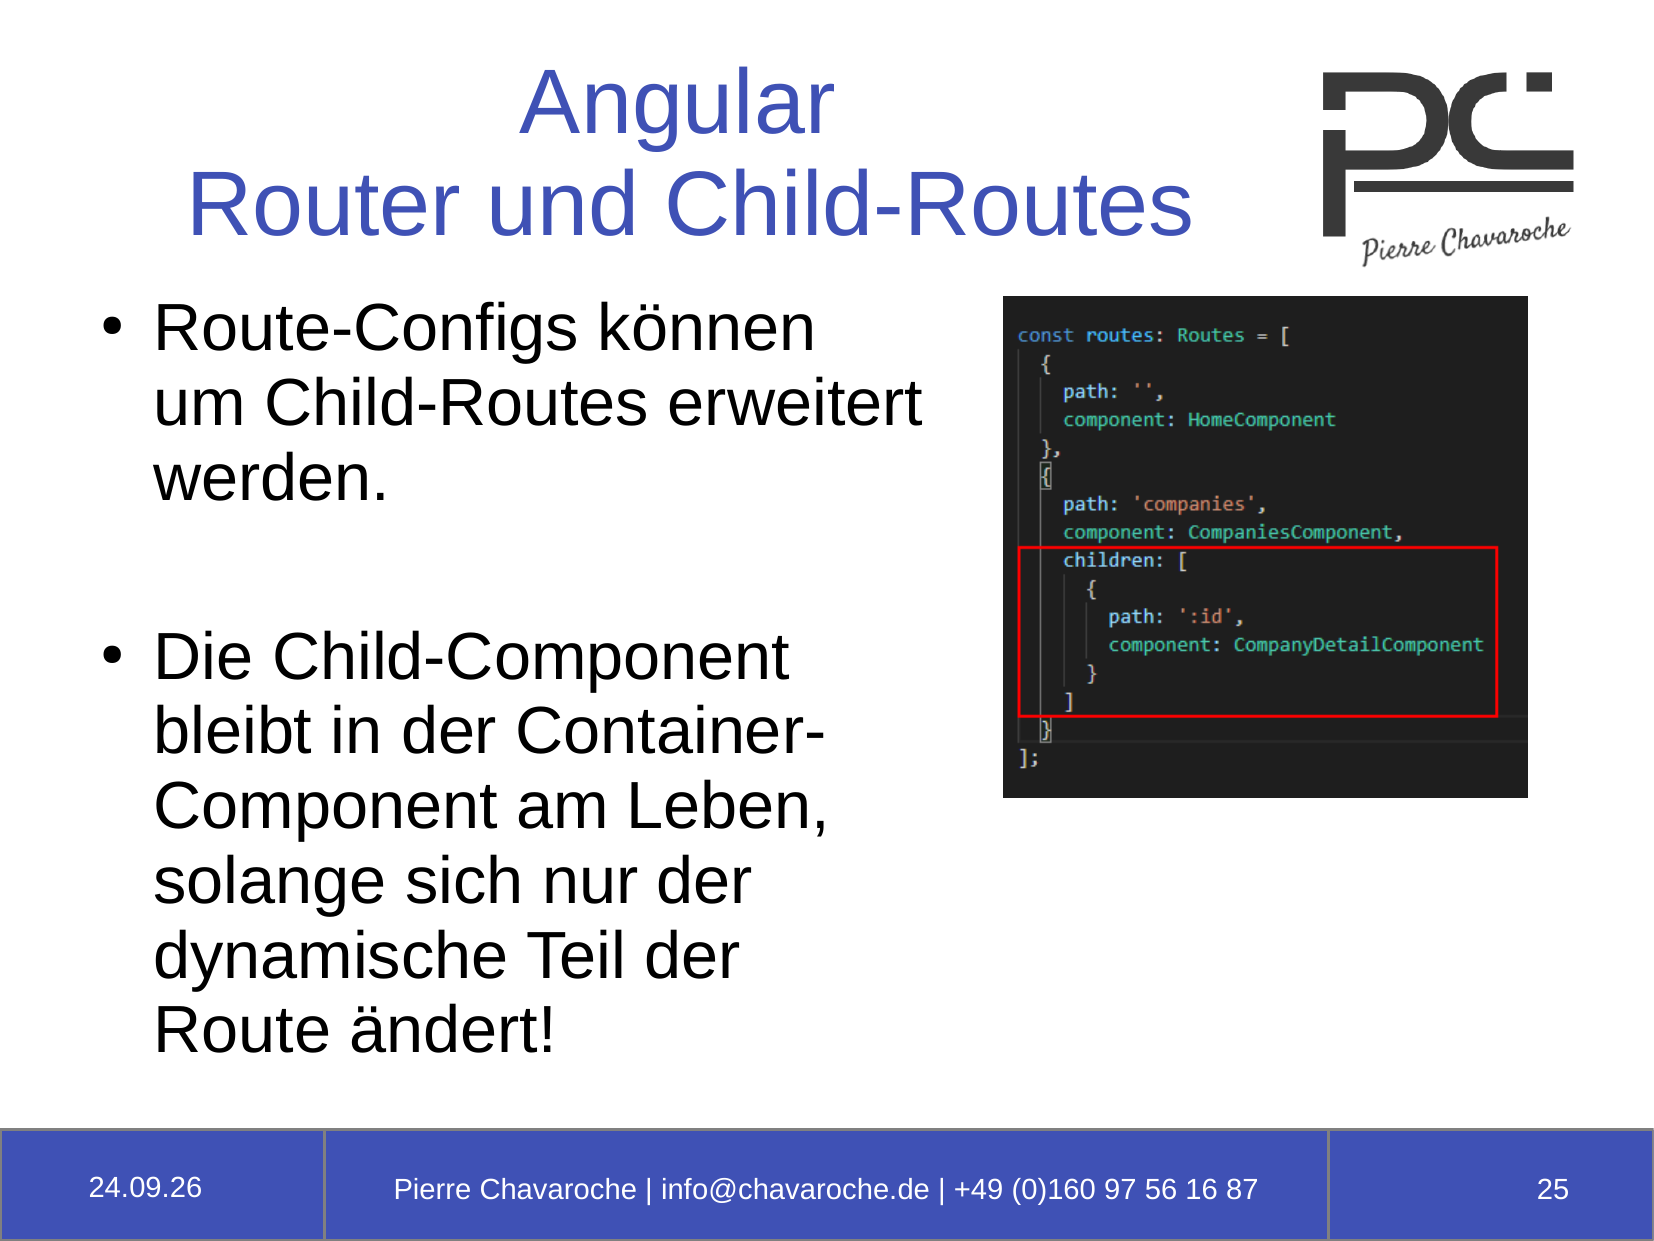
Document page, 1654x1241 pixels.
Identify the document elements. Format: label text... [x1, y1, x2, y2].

picture [1003, 296, 1528, 798]
picture [1307, 29, 1589, 311]
title Angular Router und Child-Routes [82, 49, 1300, 257]
list Route-Configs können um Child-Routes erweitert werden. Die Child-Component bleibt in der Container- Component am Leben, solange sich nur der dynamische Teil der Route ändert! [82, 290, 1571, 1109]
